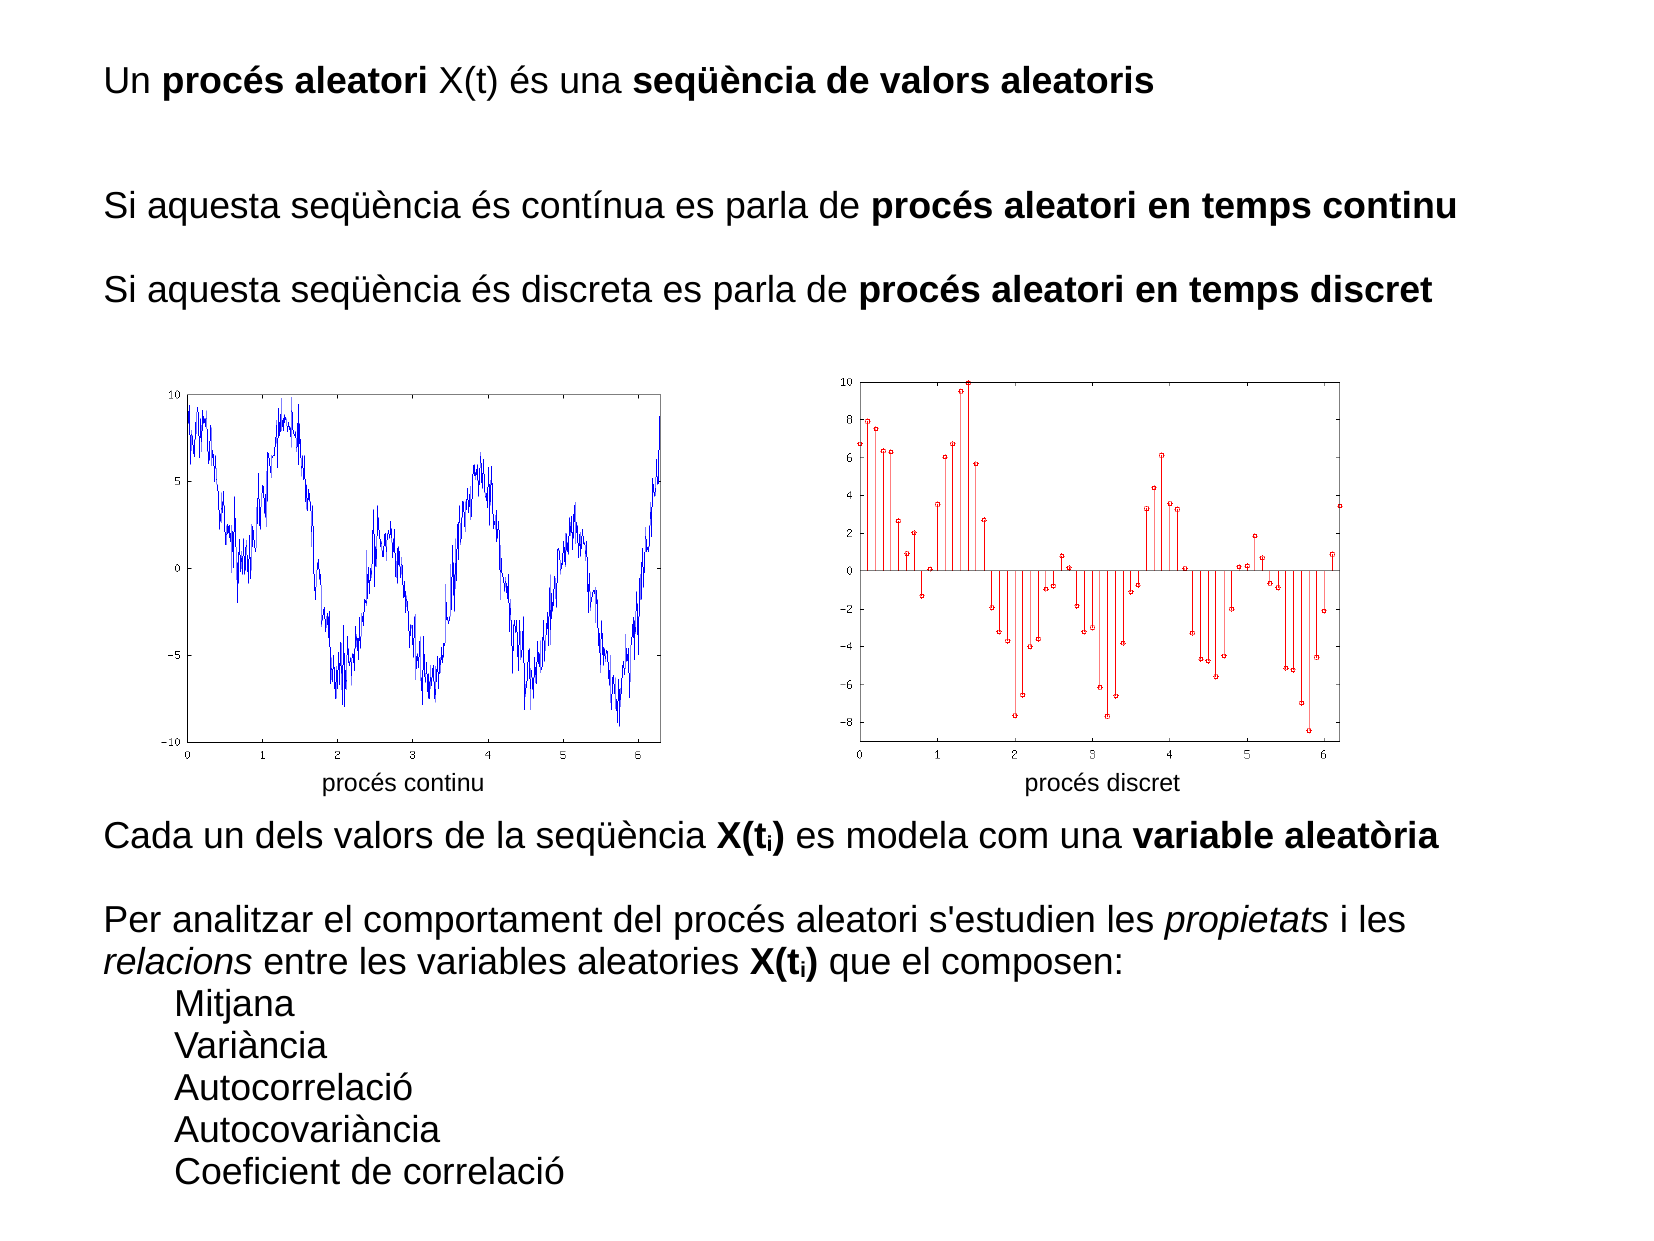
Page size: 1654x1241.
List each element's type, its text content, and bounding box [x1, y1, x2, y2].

picture [147, 382, 680, 768]
text_box Un procés aleatori X(t) és una seqüència de valors aleatoris Si aquesta seqüència és contínua es parla de procés aleatori en temps continu Si aquesta seqüència és discreta es parla de procés aleatori en temps discret Cada un dels valors de la seqüència X(ti) es modela com una variable aleatòria Per analitzar el comportament del procés aleatori s'estudien les propietats i les relacions entre les variables aleatories X(ti) que el composen: Mitjana Variància Autocorrelació Autocovariància Coeficient de correlació [88, 51, 1506, 1241]
picture [826, 369, 1359, 768]
text_box procés continu [307, 761, 603, 805]
text_box procés discret [1009, 761, 1306, 805]
